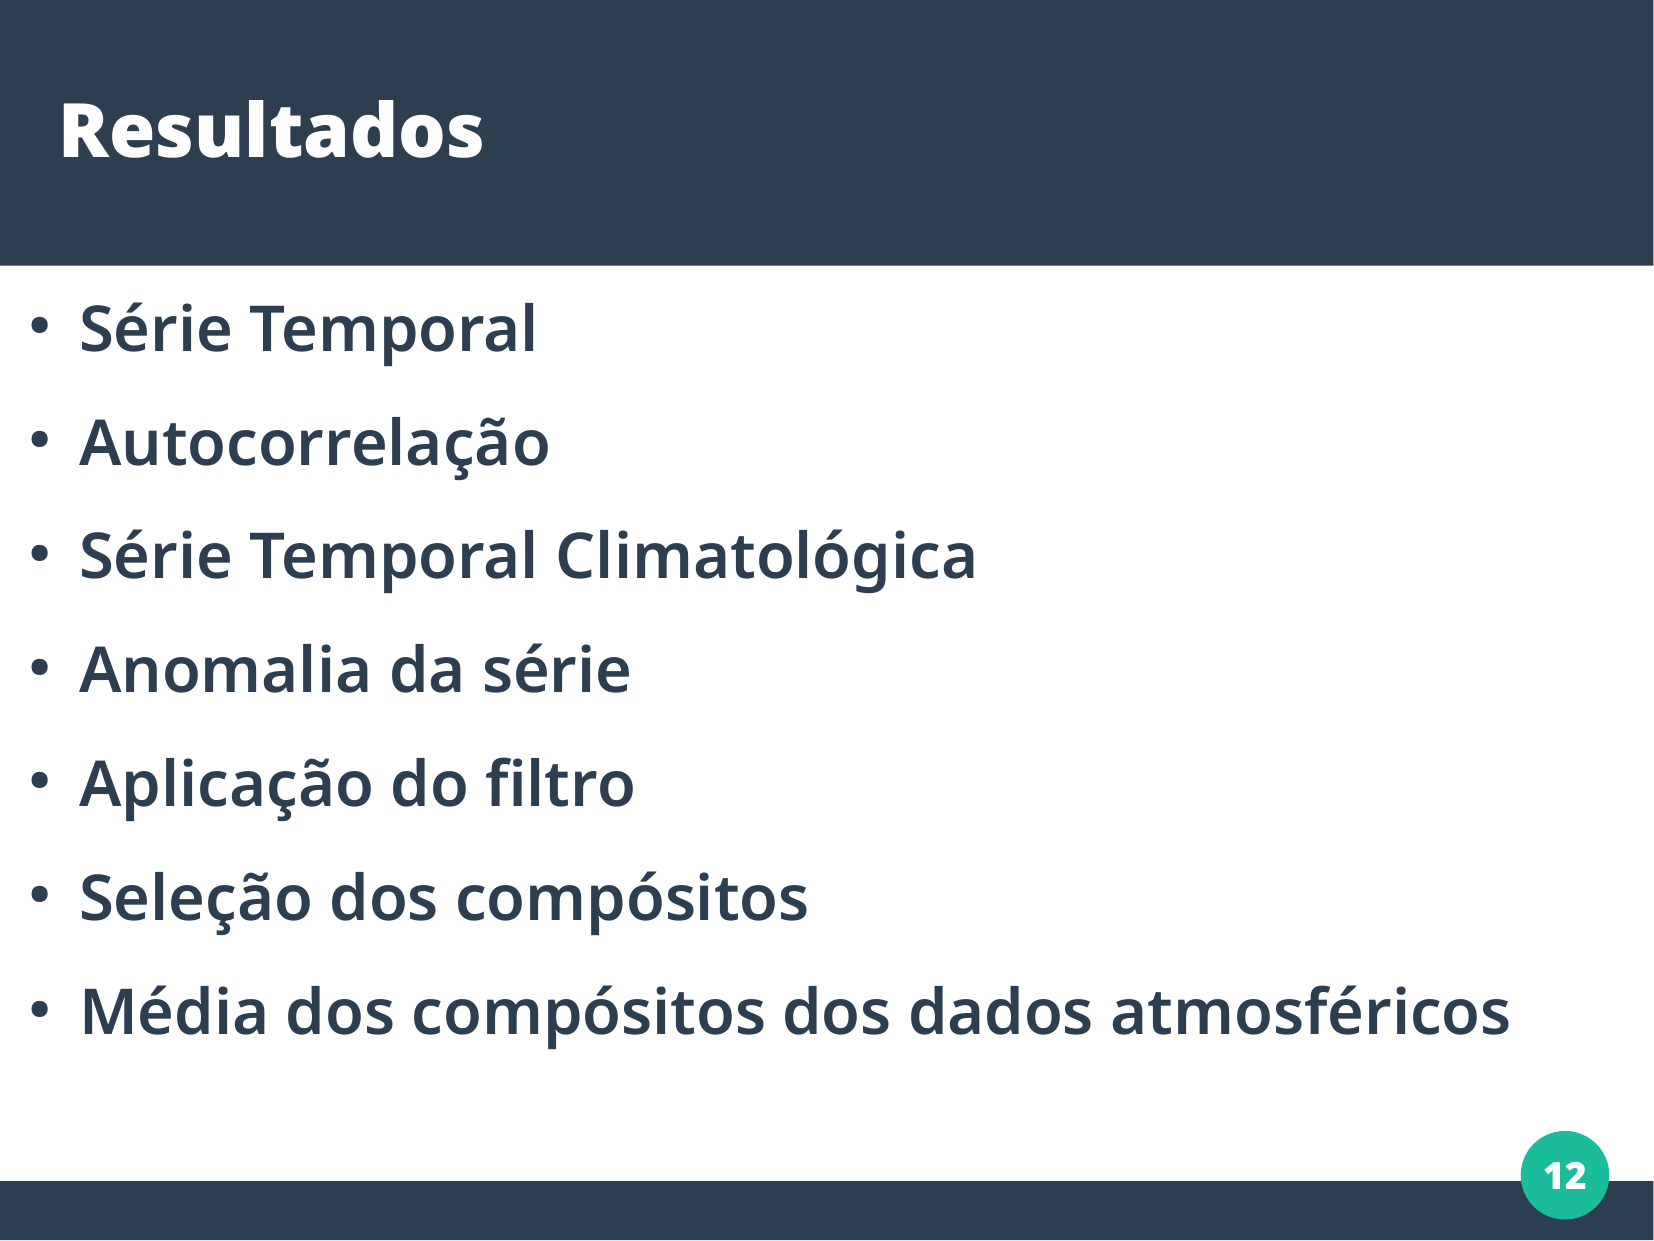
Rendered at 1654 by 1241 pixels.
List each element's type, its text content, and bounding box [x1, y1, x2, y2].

title Resultados [59, 49, 1595, 207]
list Série Temporal Autocorrelação Série Temporal Climatológica Anomalia da série Aplicação do filtro Seleção dos compósitos Média dos compósitos dos dados atmosféricos [11, 283, 1536, 1111]
